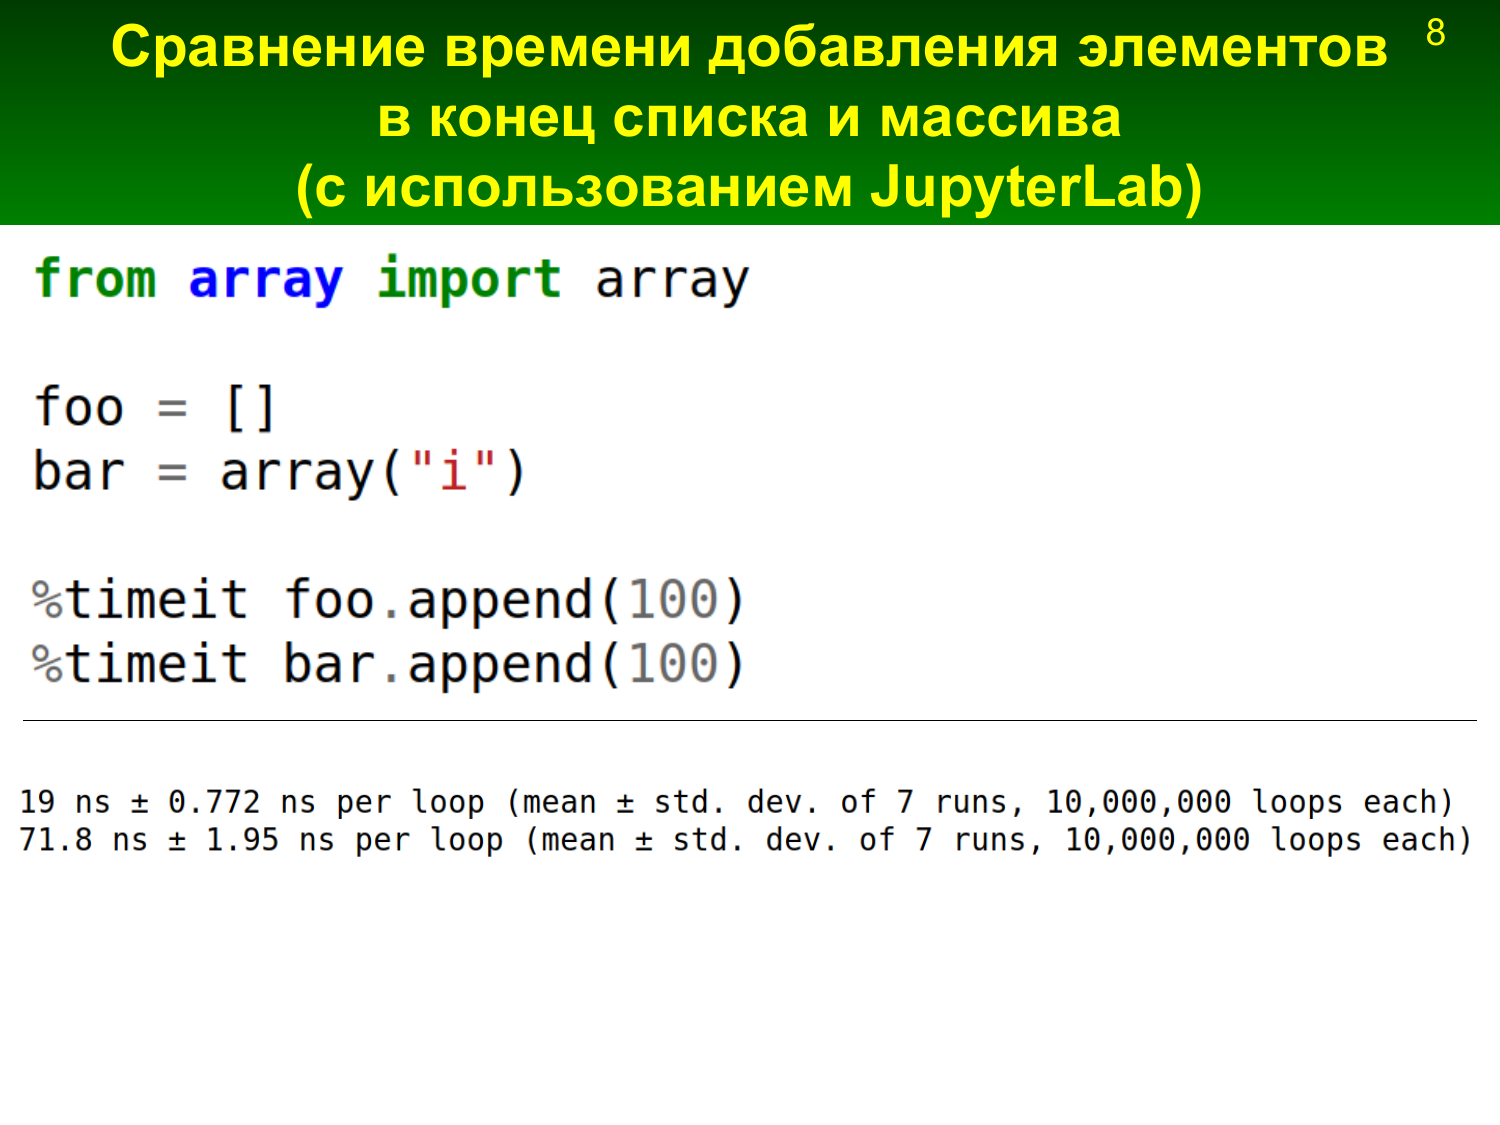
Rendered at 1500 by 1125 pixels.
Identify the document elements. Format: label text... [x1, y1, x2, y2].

title Сравнение времени добавления элементов в конец списка и массива (с использованием JupyterLab) [75, 0, 1426, 227]
picture [11, 775, 1477, 863]
picture [22, 244, 768, 709]
